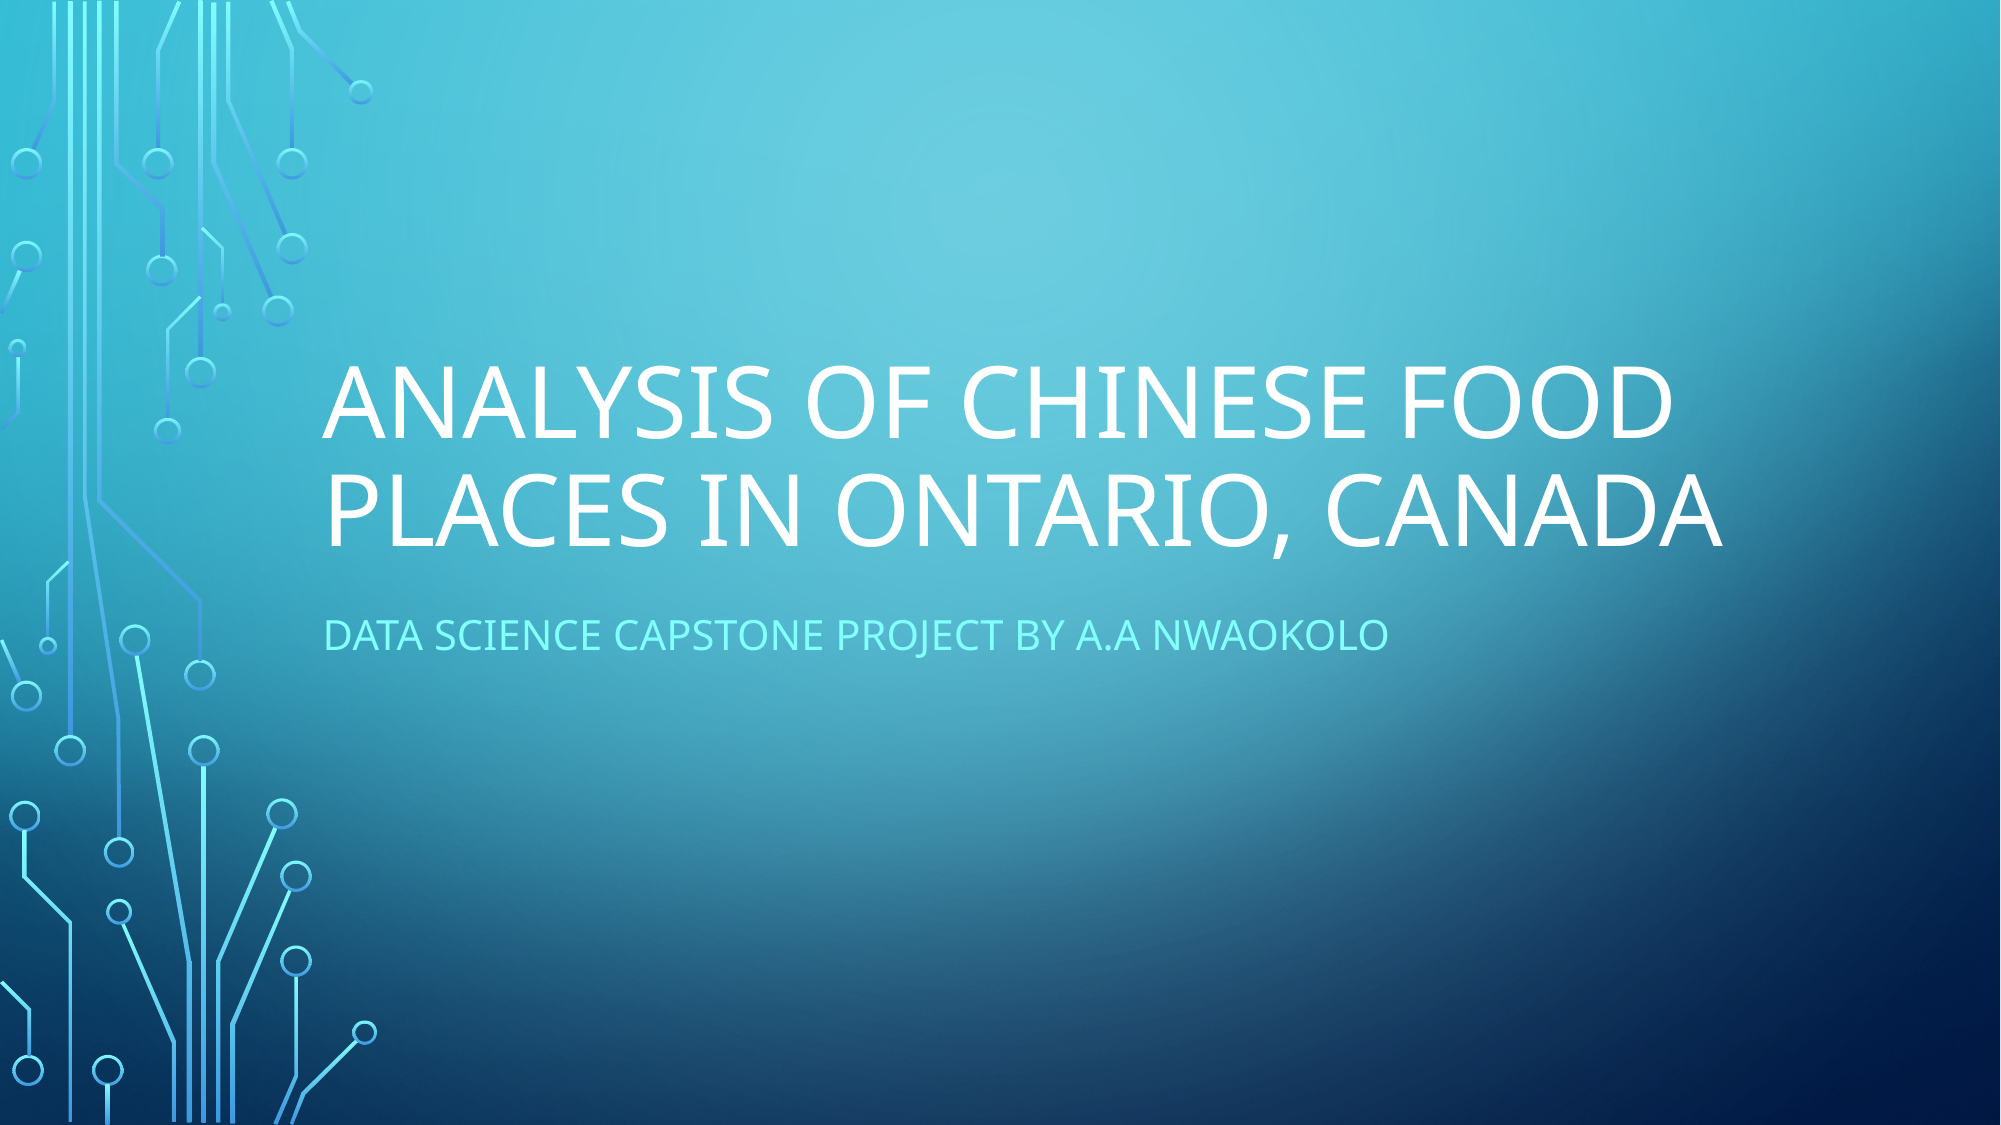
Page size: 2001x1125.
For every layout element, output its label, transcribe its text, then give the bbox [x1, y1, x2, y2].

title ANALYSIS OF CHINESE FOOD PLACES IN ONTARIO, CANADA [307, 115, 1750, 576]
subtitle DATA SCIENCE CAPSTONE PROJECT BY A.A NWAOKOLO [307, 590, 1750, 863]
